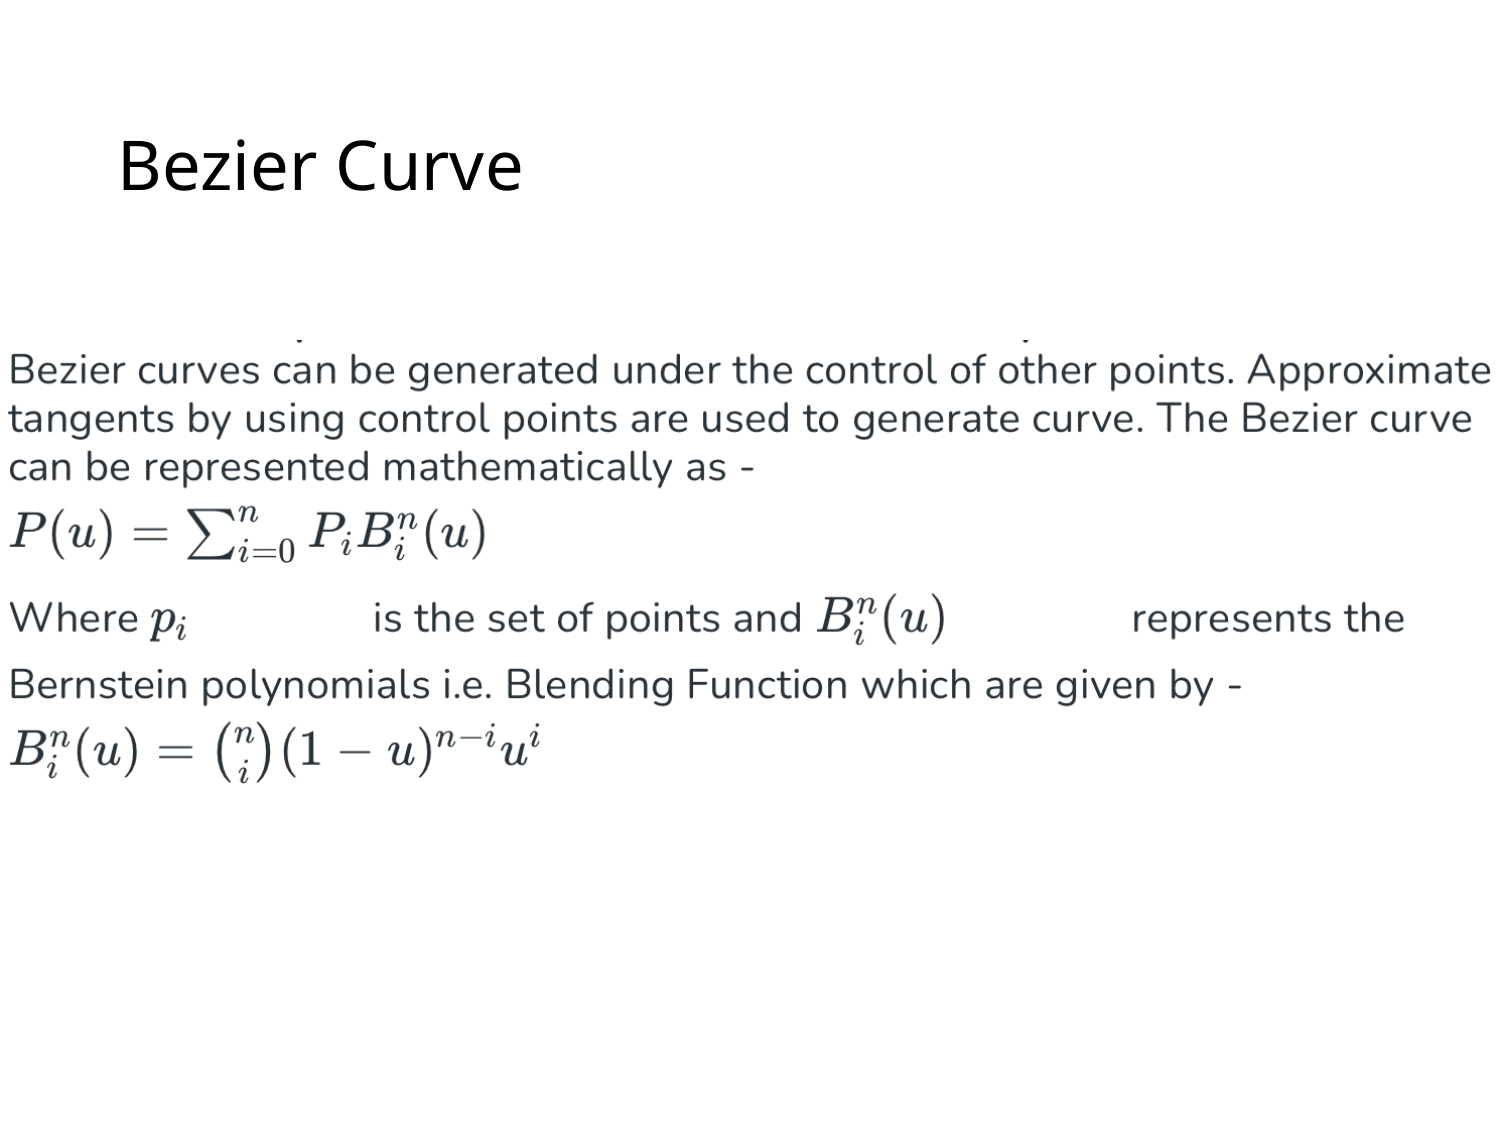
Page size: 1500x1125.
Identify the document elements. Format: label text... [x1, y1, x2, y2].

title Bezier Curve [103, 59, 1397, 278]
picture [0, 340, 1500, 788]
